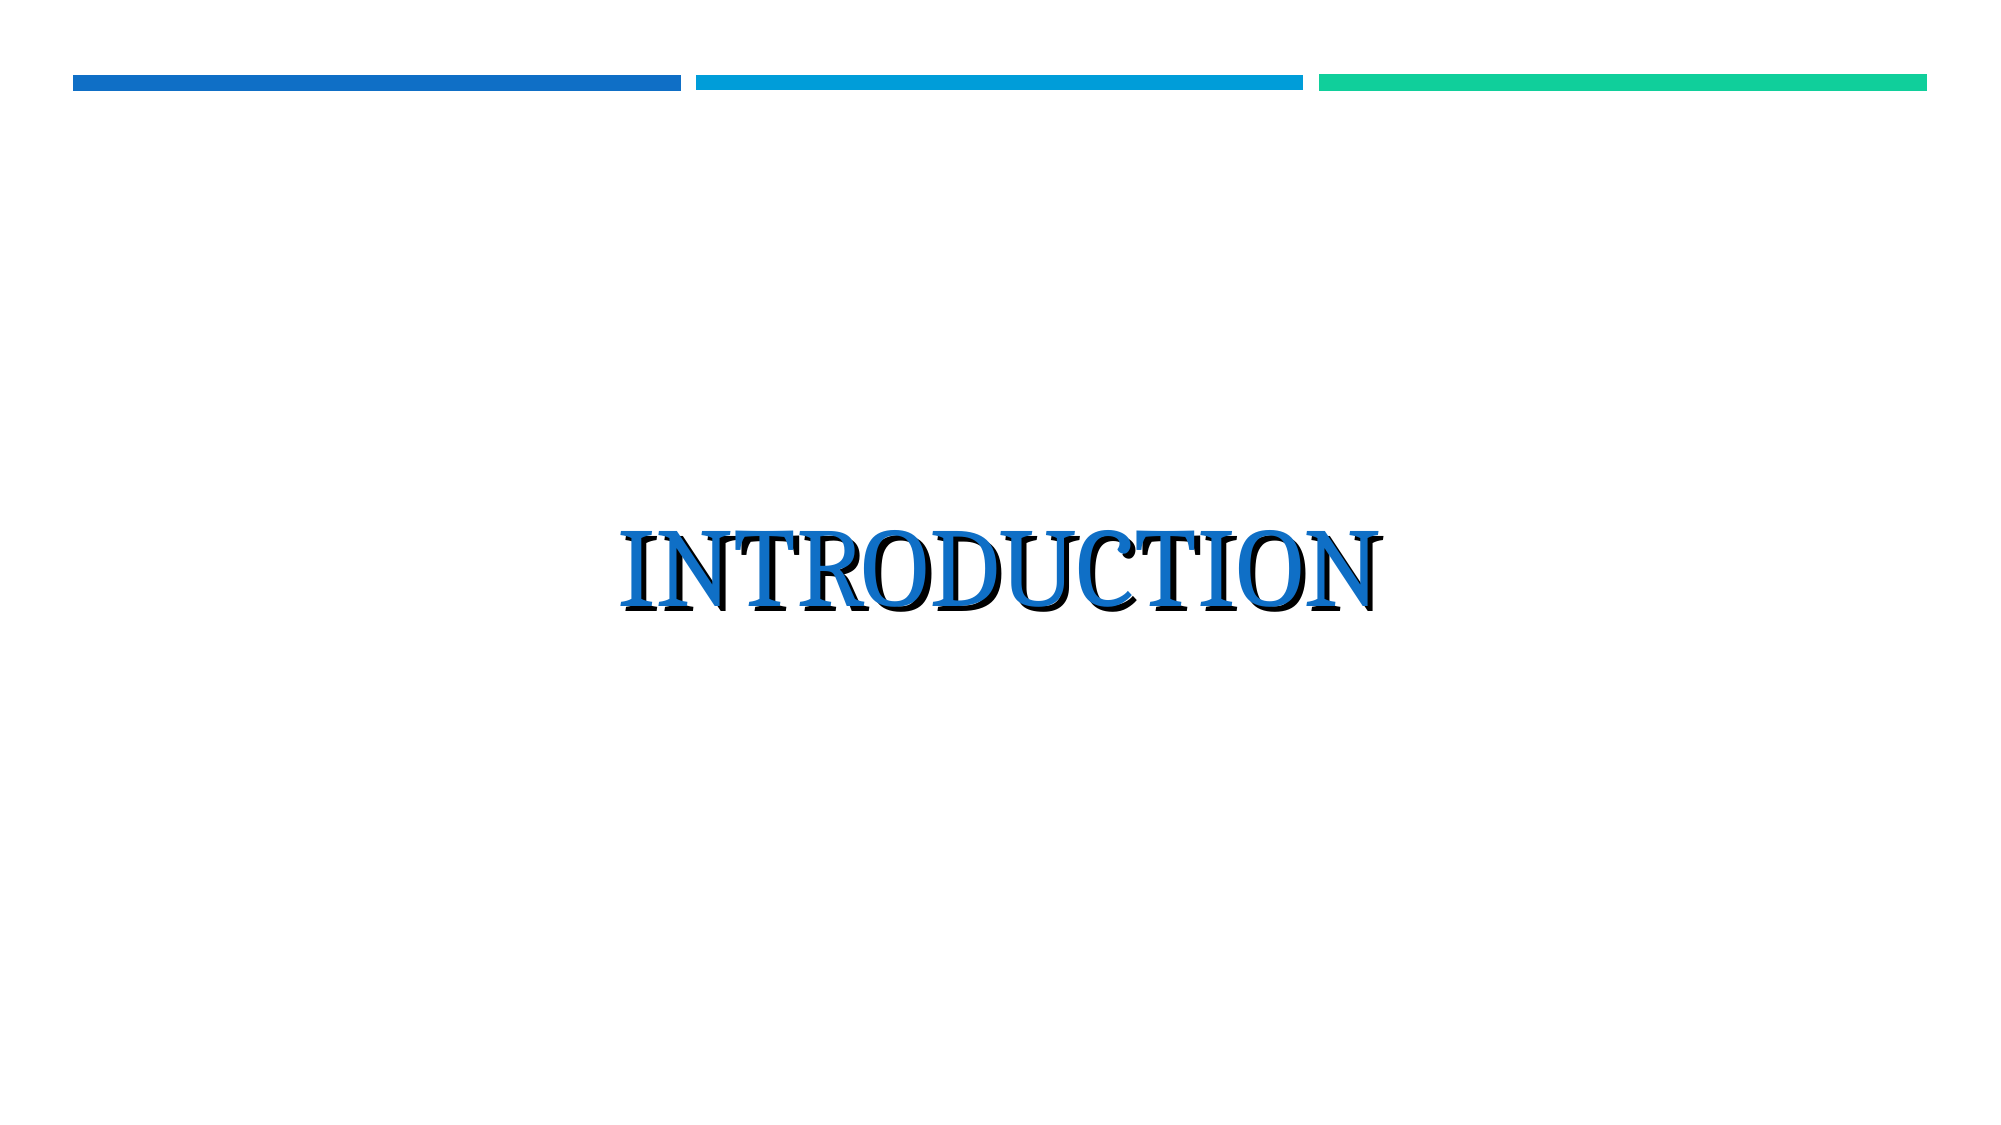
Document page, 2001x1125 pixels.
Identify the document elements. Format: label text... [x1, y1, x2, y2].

text_box INTRODUCTION [602, 487, 1398, 637]
